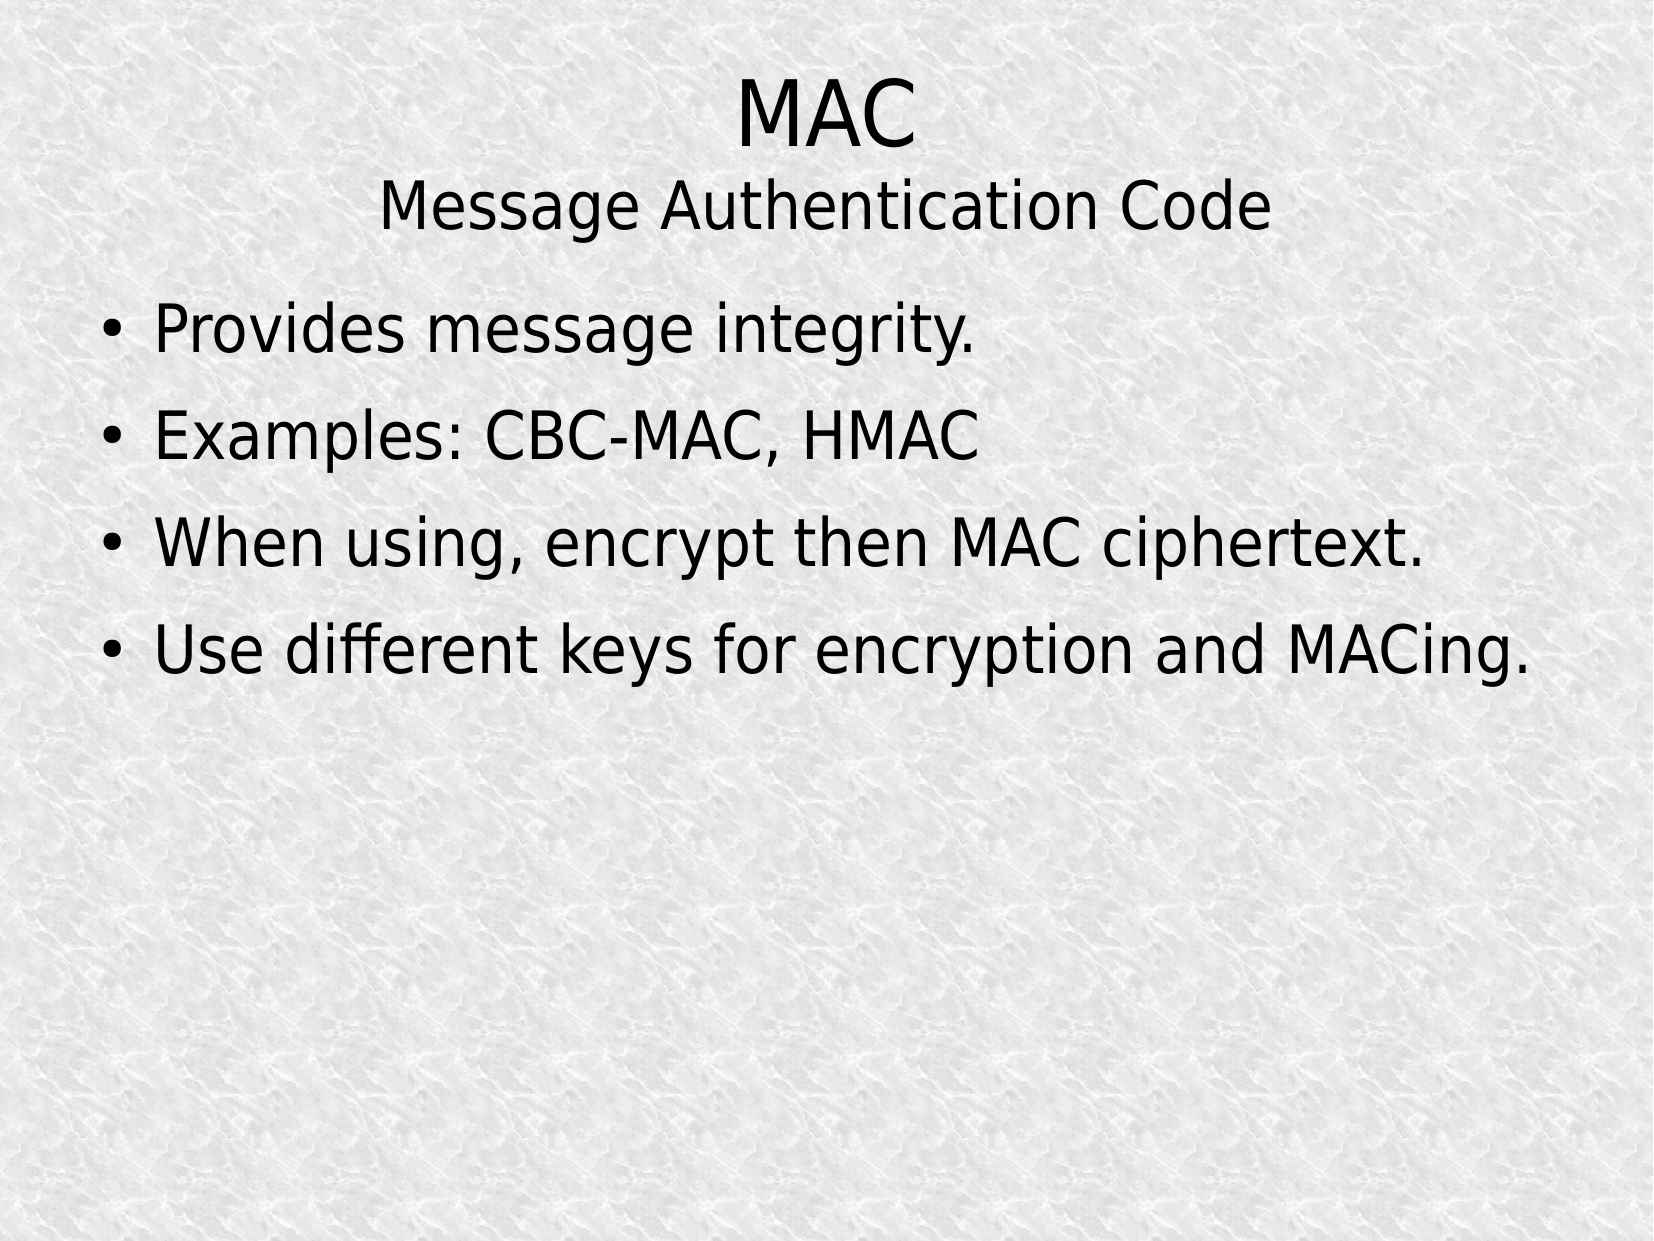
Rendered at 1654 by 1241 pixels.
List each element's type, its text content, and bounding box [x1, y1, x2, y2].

list Provides message integrity. Examples: CBC-MAC, HMAC When using, encrypt then MAC ciphertext. Use different keys for encryption and MACing. [82, 290, 1538, 1010]
title MAC Message Authentication Code [82, 49, 1571, 257]
picture [0, 0, 1654, 1241]
